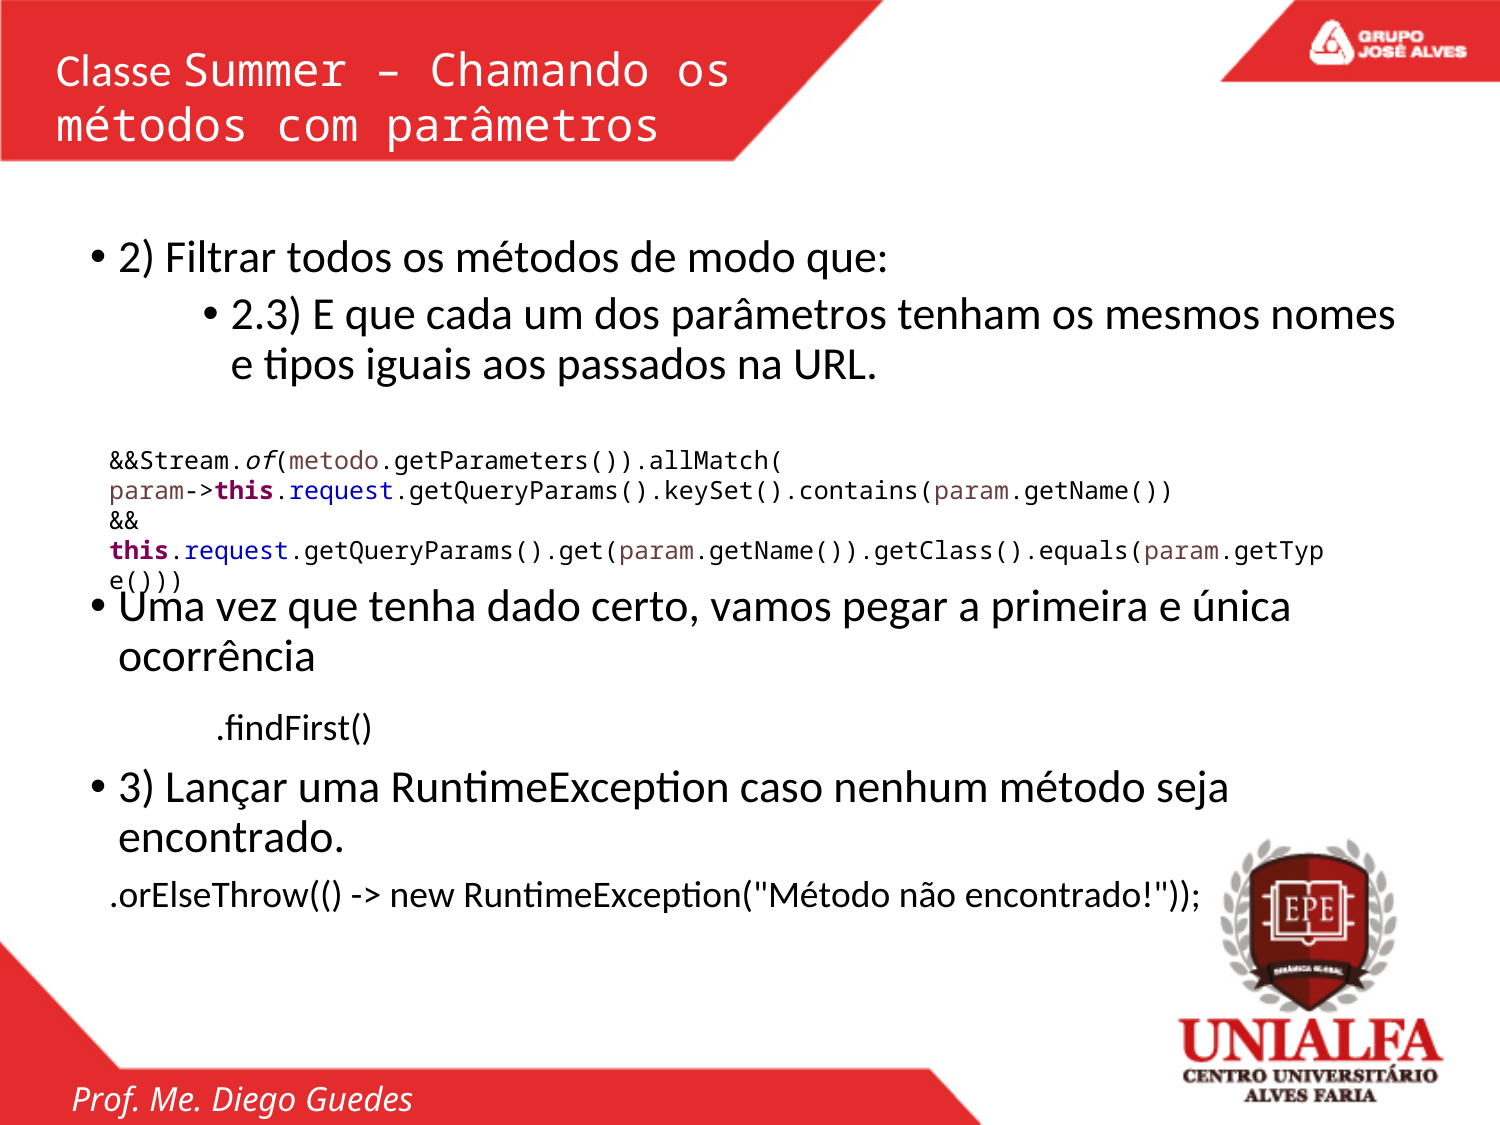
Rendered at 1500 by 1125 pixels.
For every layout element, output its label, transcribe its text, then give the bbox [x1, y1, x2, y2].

text_box .findFirst() [200, 696, 388, 756]
picture [0, 0, 1500, 1125]
text_box Prof. Me. Diego Guedes [56, 1070, 711, 1125]
text_box .orElseThrow(() -> new RuntimeException("Método não encontrado!")); [94, 862, 1218, 923]
text_box Classe Summer – Chamando os métodos com parâmetros [41, 32, 771, 158]
list 2) Filtrar todos os métodos de modo que: 2.3) E que cada um dos parâmetros tenham os mesmos nomes e tipos iguais aos passados na URL. Uma vez que tenha dado certo, vamos pegar a primeira e única ocorrência 3) Lançar uma RuntimeException caso nenhum método seja encontrado. [75, 225, 1426, 933]
text_box &&Stream.of(metodo.getParameters()).allMatch( param->this.request.getQueryParams().keySet().contains(param.getName()) && this.request.getQueryParams().get(param.getName()).getClass().equals(param.getType())) [94, 437, 1348, 542]
